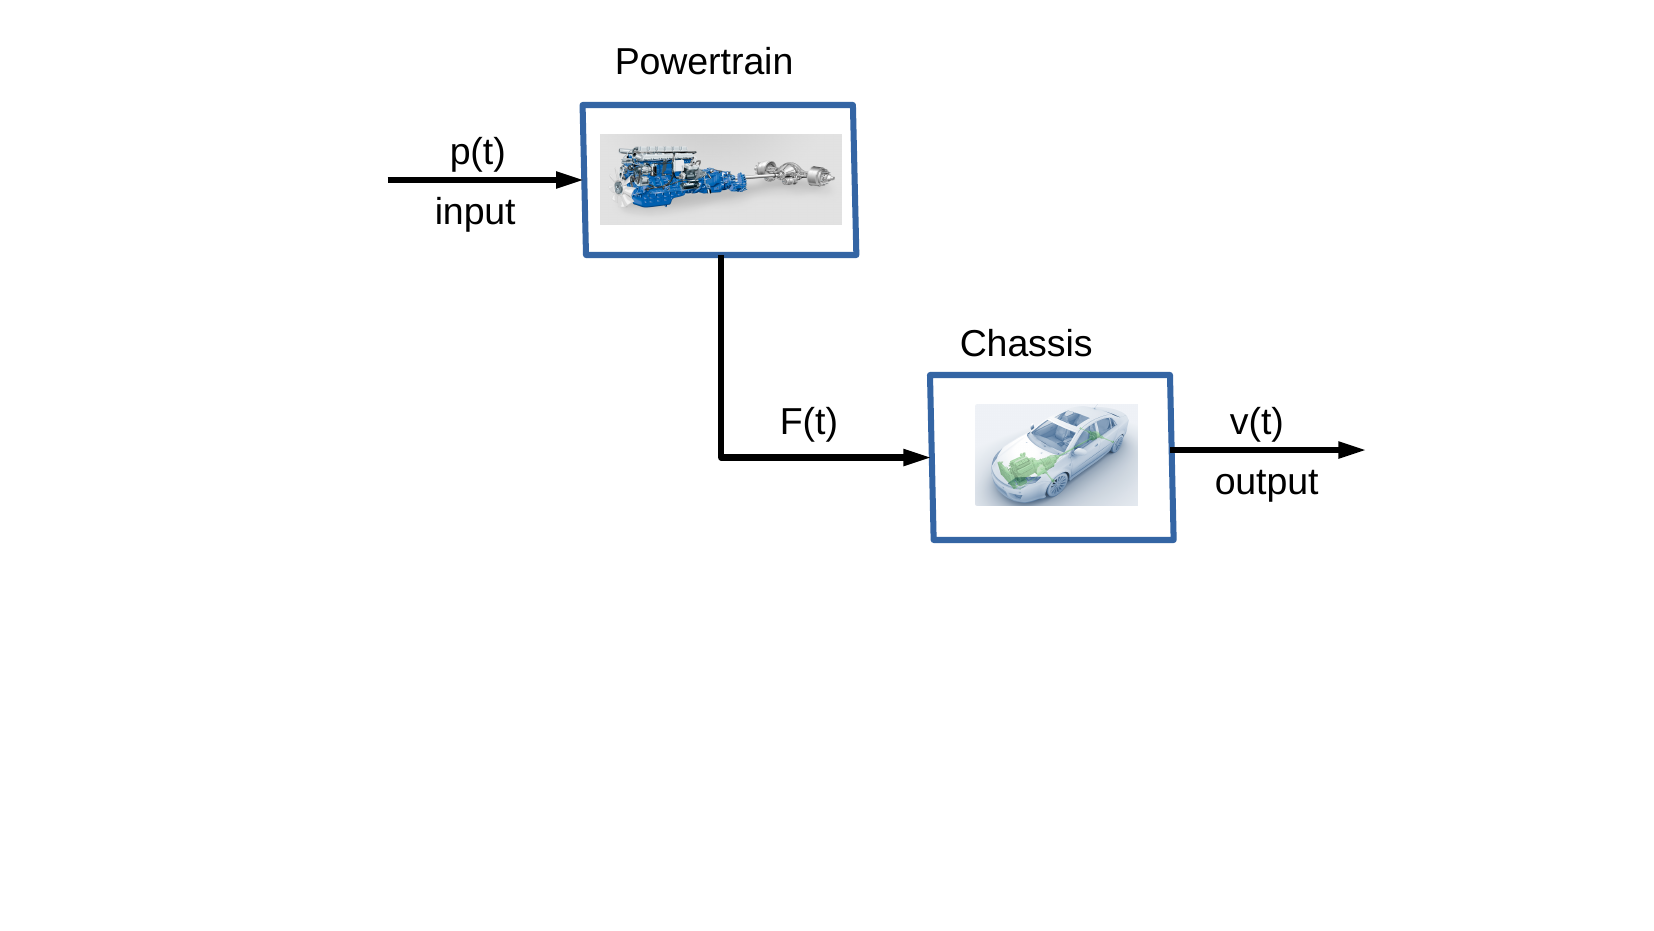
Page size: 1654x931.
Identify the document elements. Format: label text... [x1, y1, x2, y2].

text_box v(t) [1215, 393, 1306, 451]
text_box F(t) [765, 393, 856, 451]
text_box p(t) [435, 123, 526, 181]
text_box output [1200, 453, 1351, 511]
picture [600, 134, 842, 226]
picture [975, 404, 1138, 506]
text_box input [420, 183, 541, 241]
text_box Chassis [945, 315, 1171, 372]
text_box Powertrain [600, 33, 826, 91]
